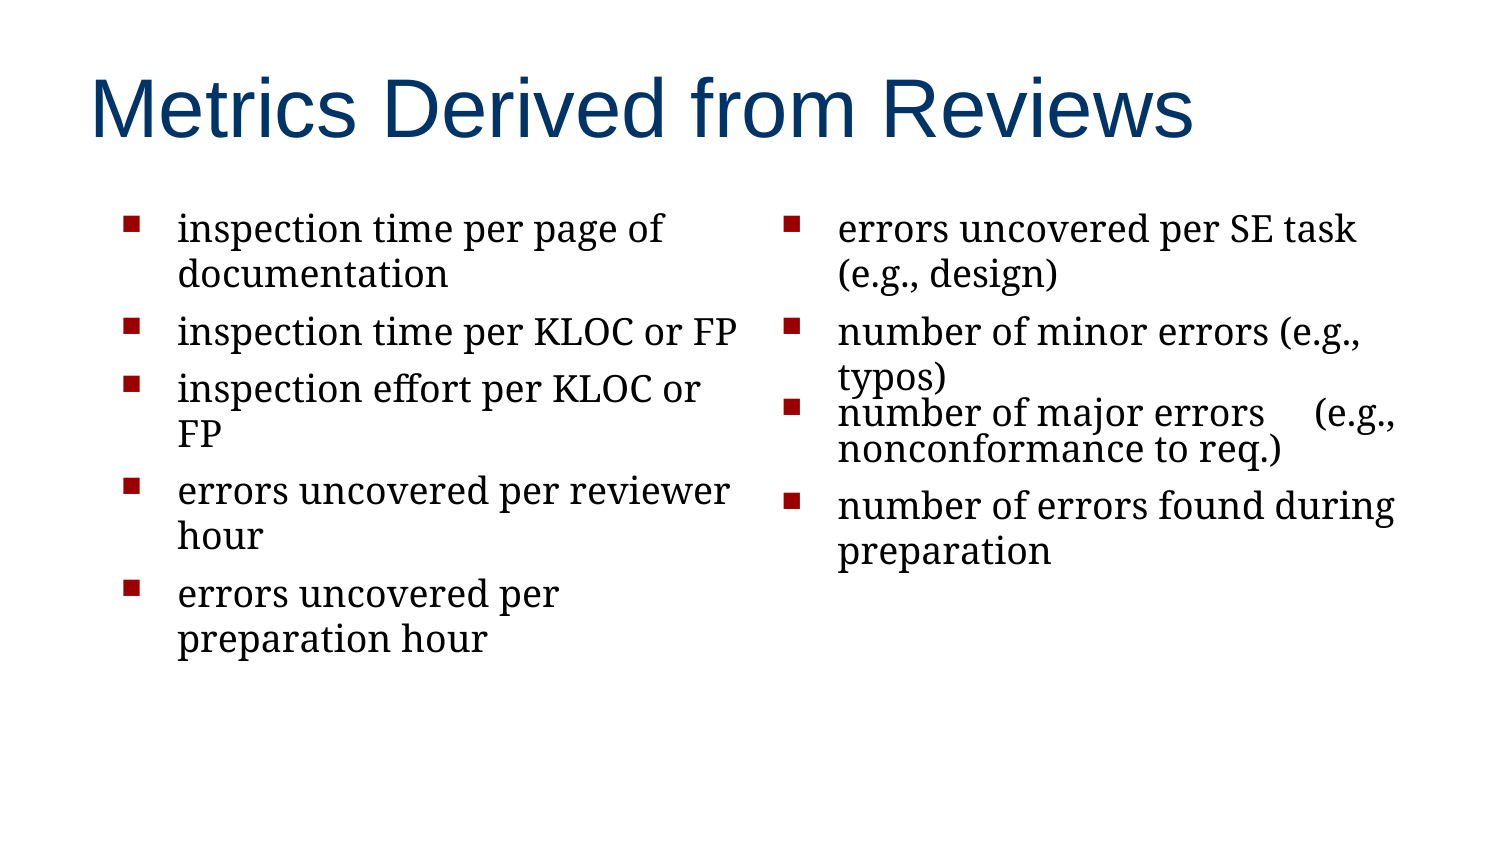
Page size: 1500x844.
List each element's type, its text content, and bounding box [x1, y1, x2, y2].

list errors uncovered per SE task (e.g., design) number of minor errors (e.g., typos) number of major errors (e.g., nonconformance to req.) number of errors found during preparation [766, 197, 1426, 687]
title Metrics Derived from Reviews [75, 33, 1425, 175]
list inspection time per page of documentation inspection time per KLOC or FP inspection effort per KLOC or FP errors uncovered per reviewer hour errors uncovered per preparation hour [106, 197, 766, 687]
